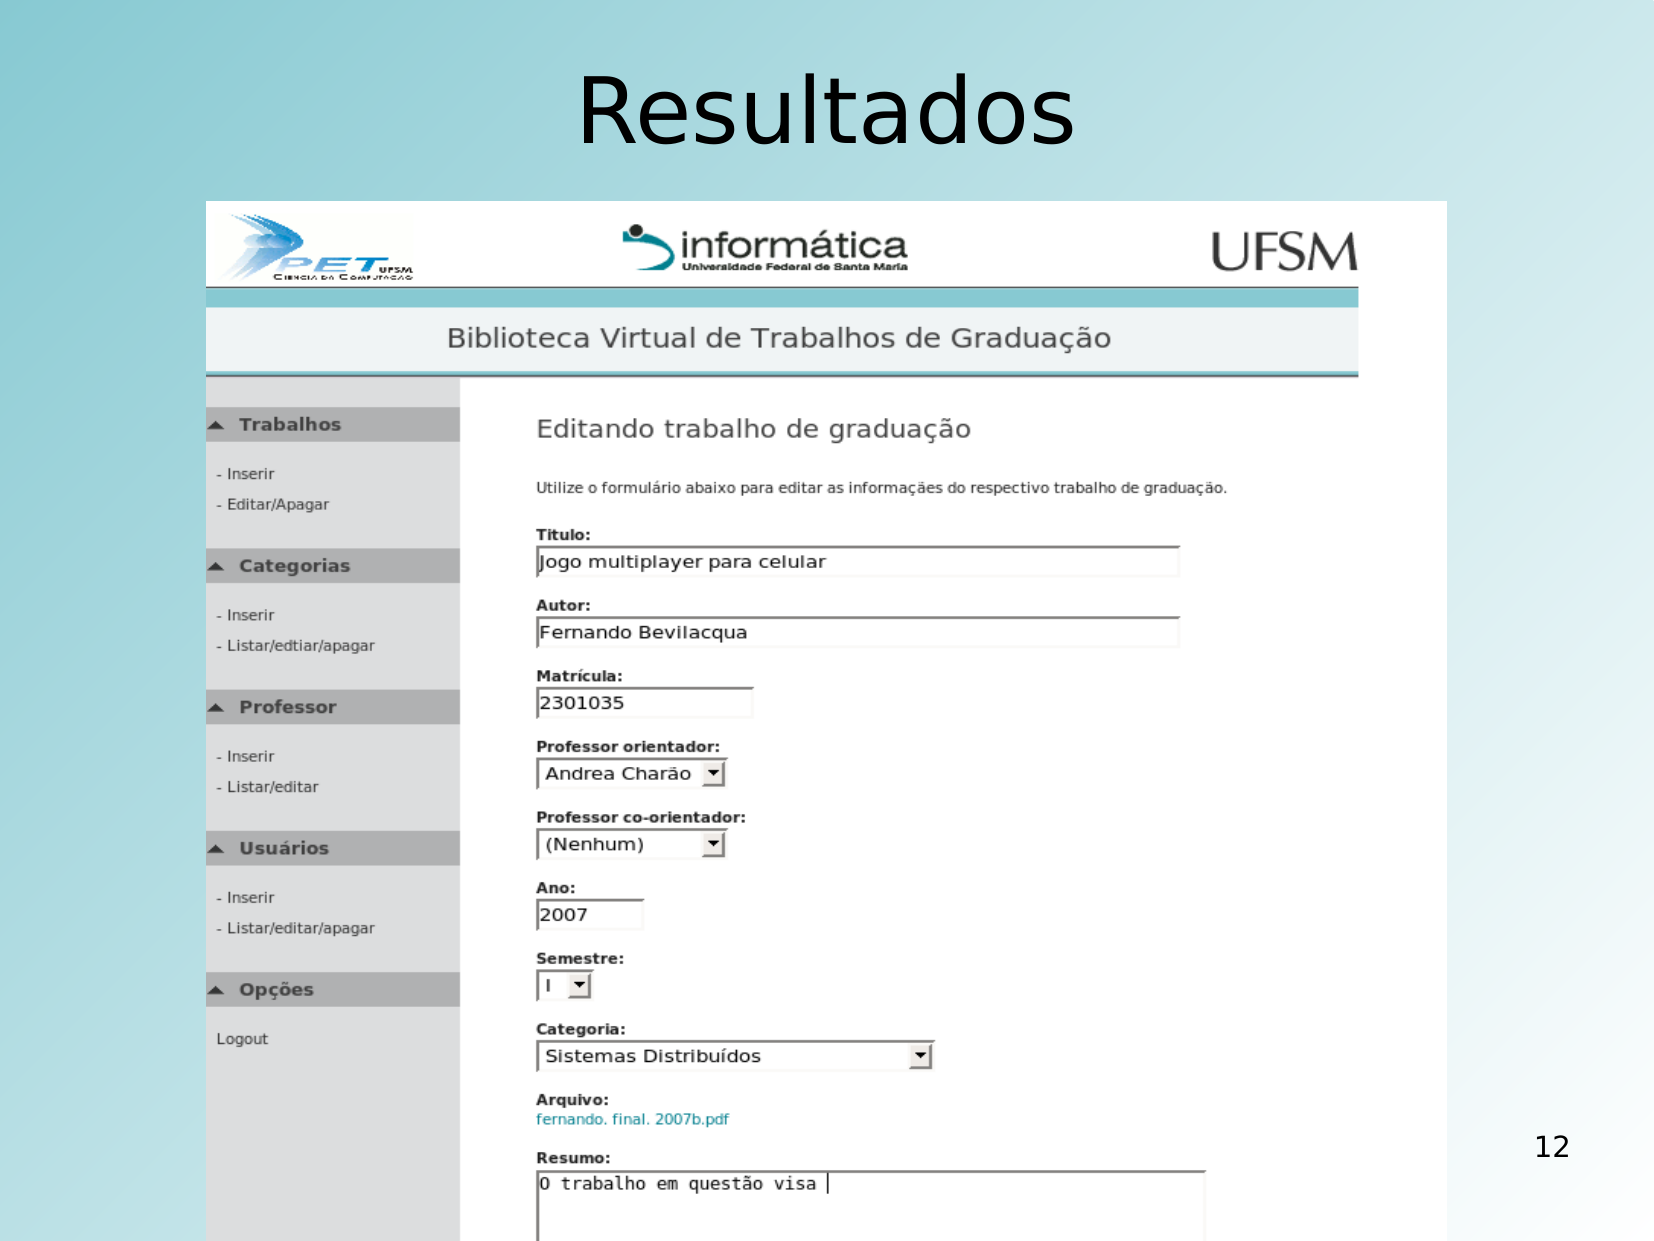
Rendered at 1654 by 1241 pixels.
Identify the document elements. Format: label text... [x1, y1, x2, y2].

title Resultados [82, 15, 1571, 208]
picture [206, 201, 1447, 1241]
